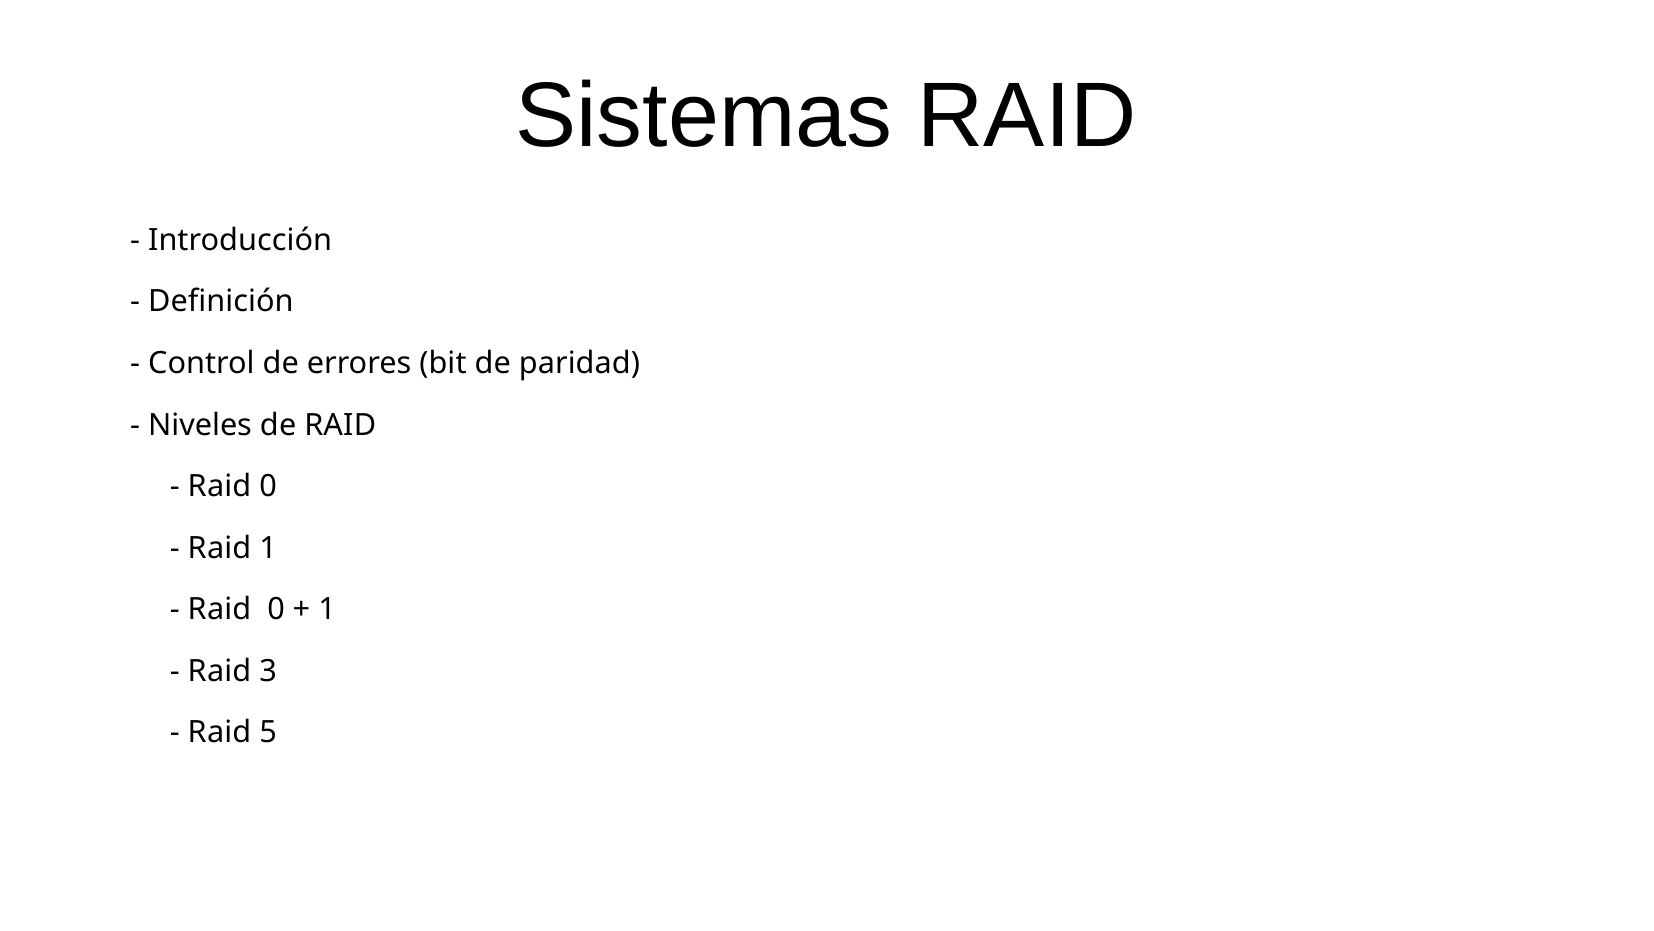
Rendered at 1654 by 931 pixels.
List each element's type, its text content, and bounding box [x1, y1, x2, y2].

title Sistemas RAID [82, 37, 1571, 193]
list - Introducción - Definición - Control de errores (bit de paridad) - Niveles de RAID - Raid 0 - Raid 1 - Raid 0 + 1 - Raid 3 - Raid 5 [82, 217, 1571, 758]
